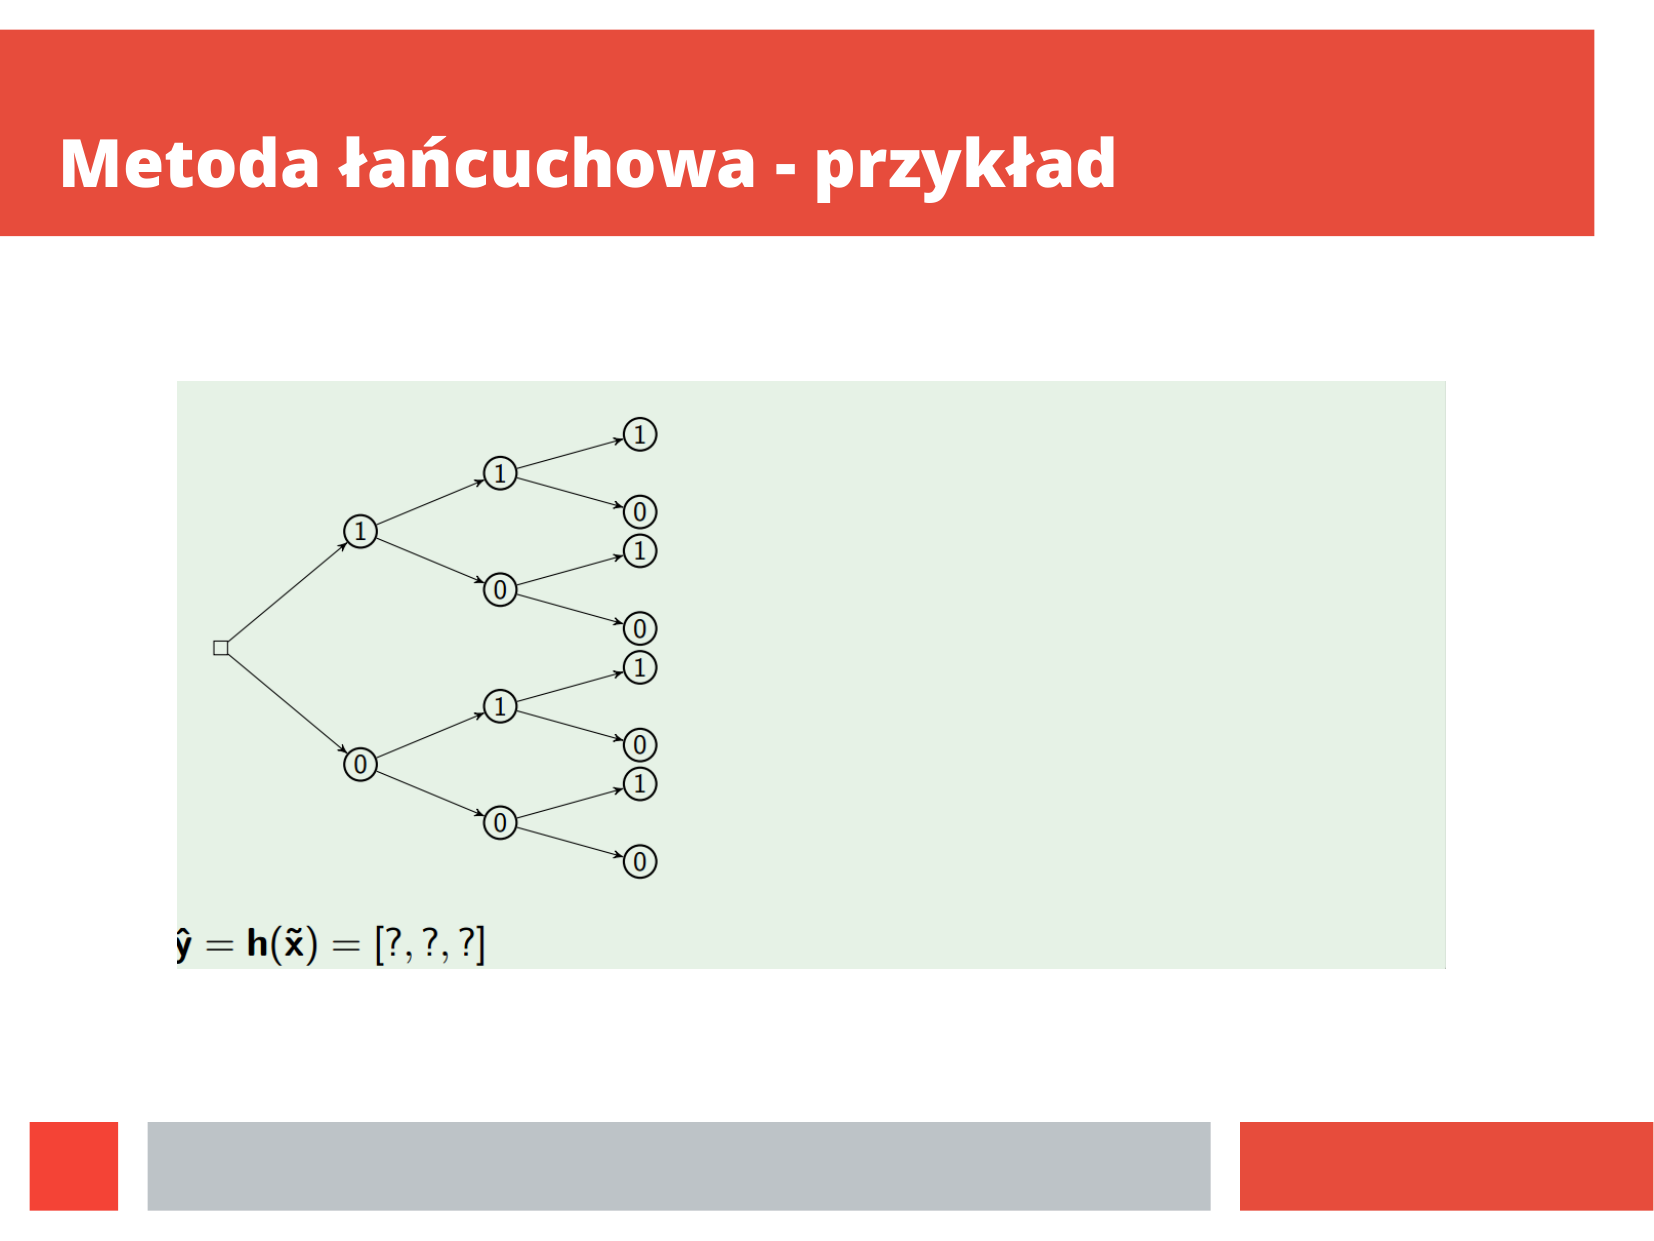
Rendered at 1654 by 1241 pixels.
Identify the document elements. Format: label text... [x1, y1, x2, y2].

picture [177, 381, 1446, 969]
title Metoda łańcuchowa - przykład [59, 59, 1595, 207]
